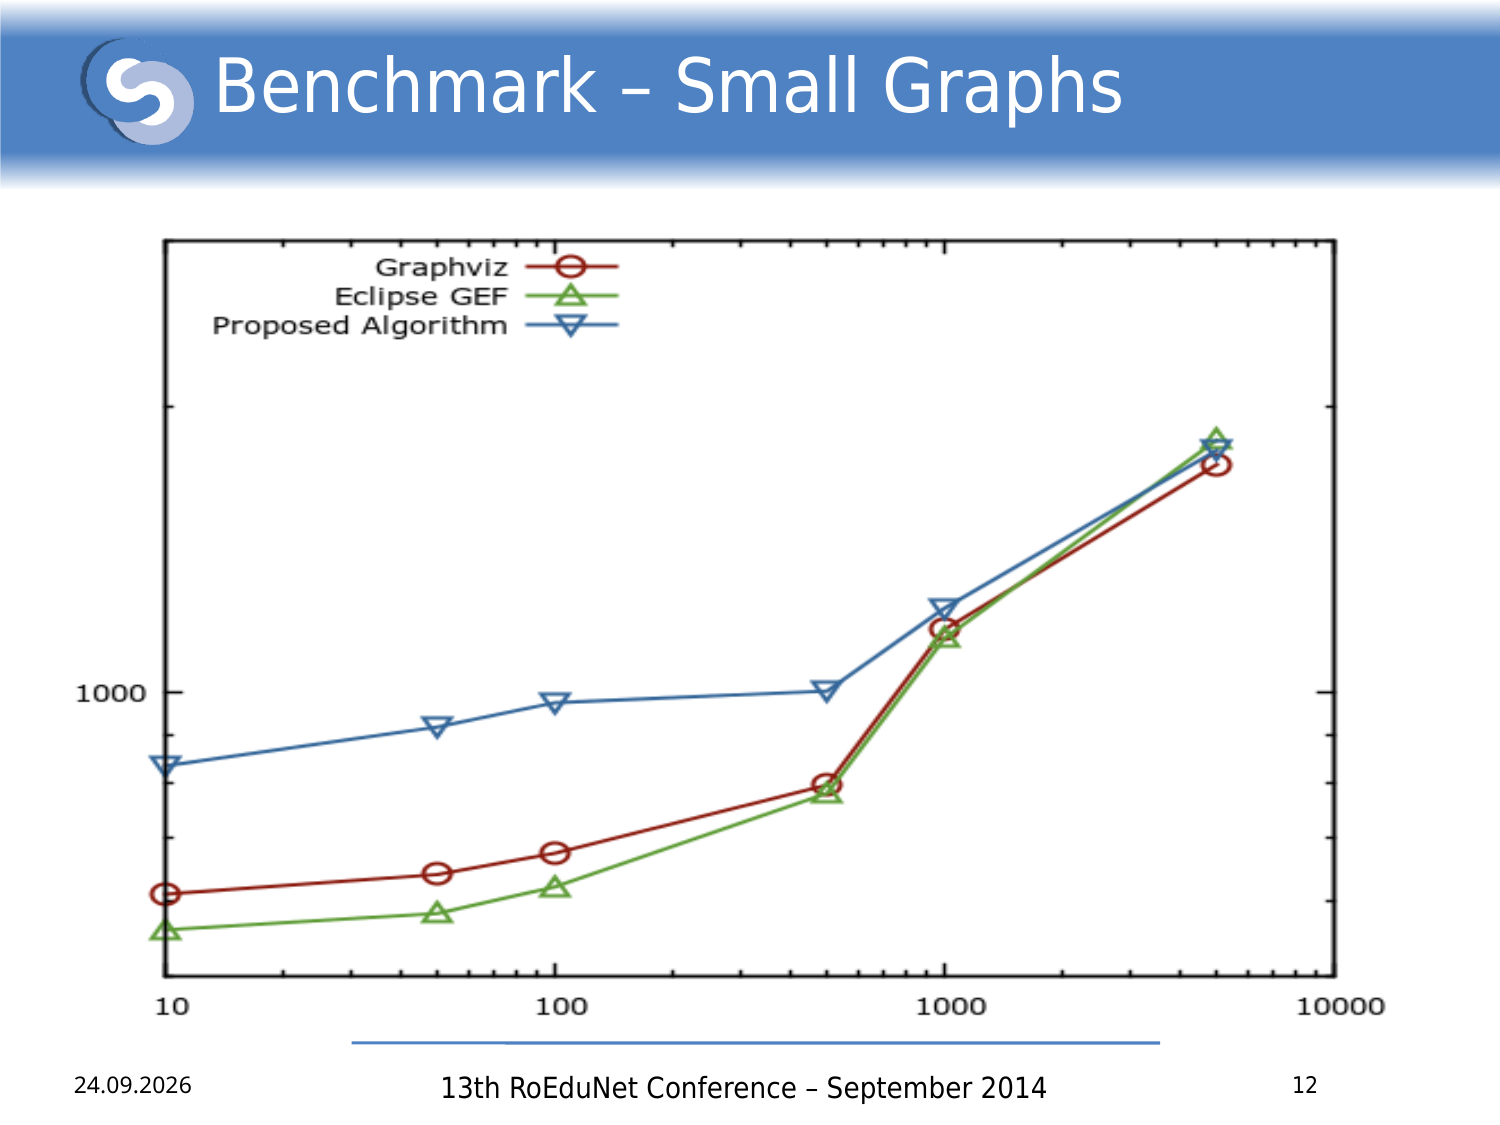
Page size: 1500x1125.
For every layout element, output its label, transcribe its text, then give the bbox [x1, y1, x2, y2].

title Benchmark – Small Graphs [199, 11, 1425, 155]
picture [0, 0, 1500, 189]
text_box <number> [1277, 1061, 1426, 1108]
text_box 12.09.2014 [59, 1062, 245, 1109]
text_box 13th RoEduNet Conference – September 2014 [421, 1061, 1067, 1108]
picture [29, 213, 1388, 1034]
